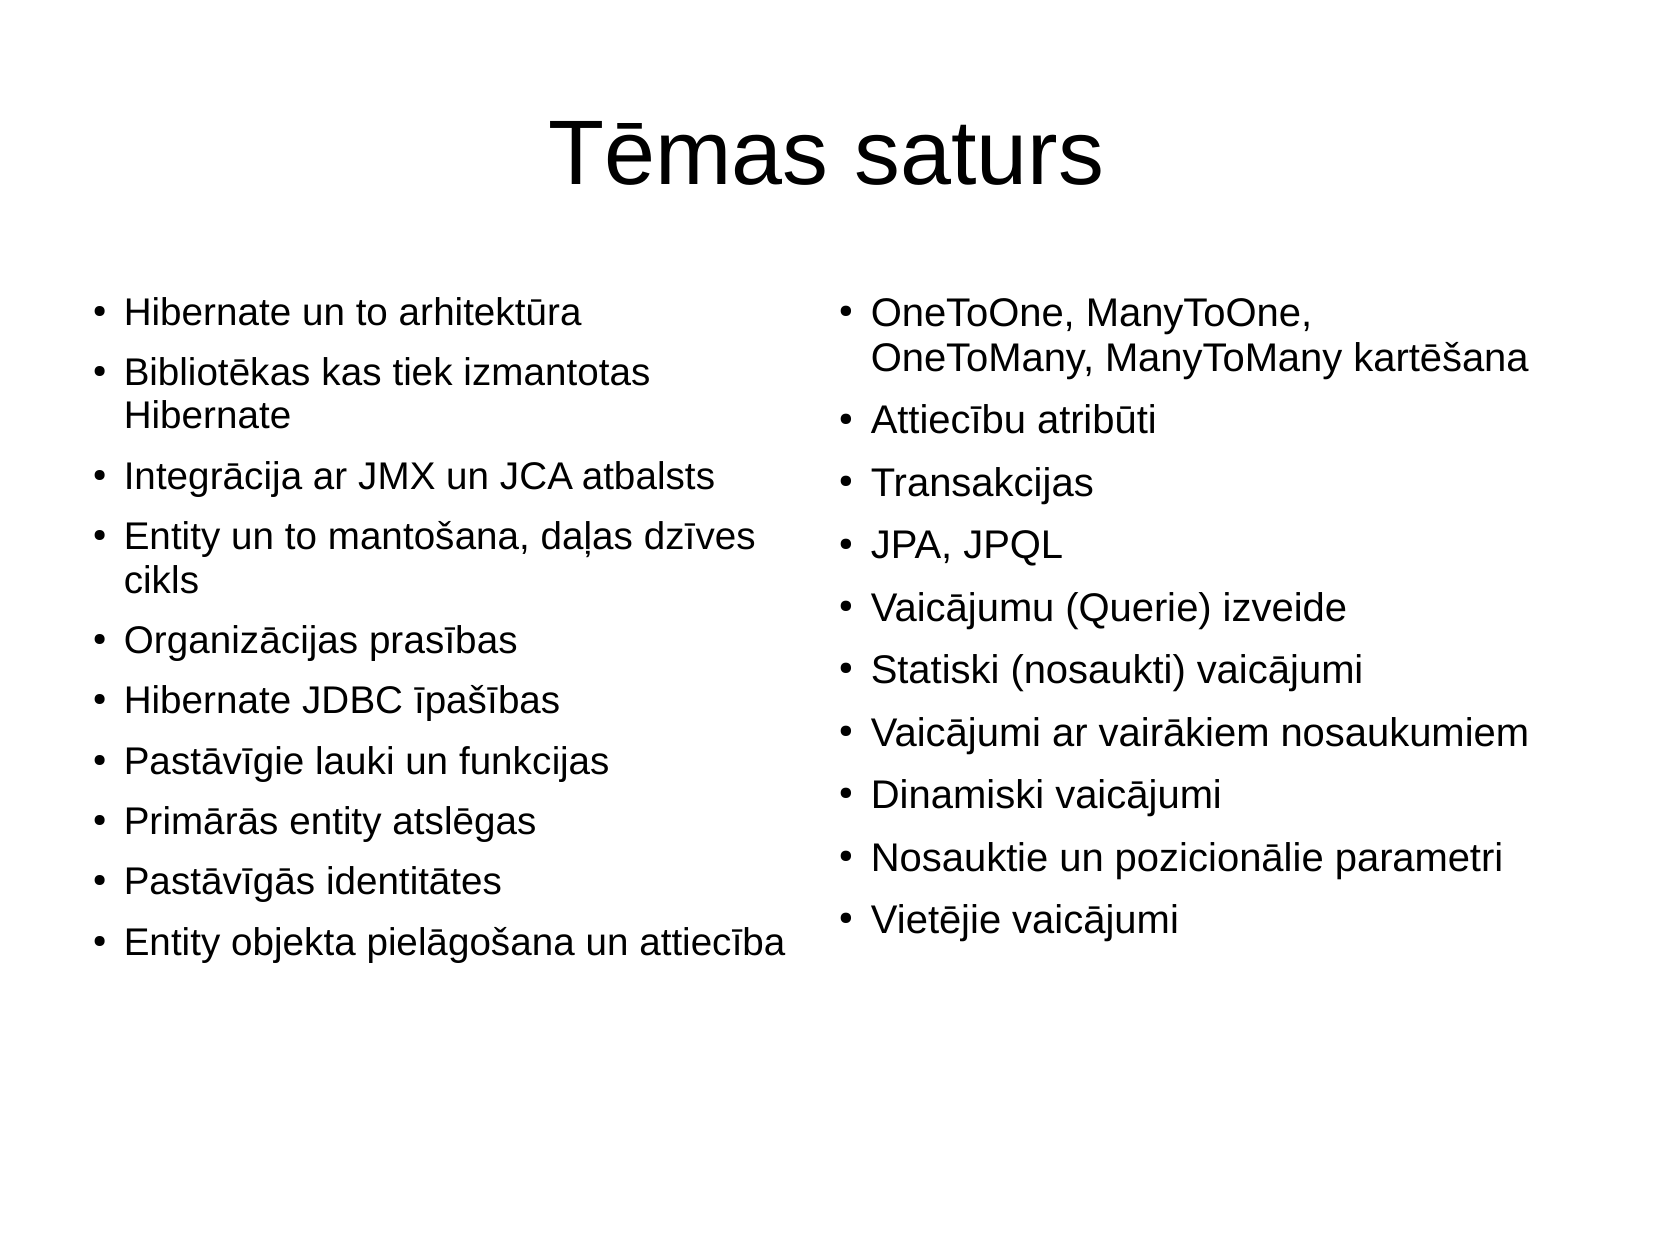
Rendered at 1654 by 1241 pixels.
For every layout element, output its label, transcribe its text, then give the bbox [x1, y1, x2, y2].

list OneToOne, ManyToOne, OneToMany, ManyToMany kartēšana Attiecību atribūti Transakcijas JPA, JPQL Vaicājumu (Querie) izveide Statiski (nosaukti) vaicājumi Vaicājumi ar vairākiem nosaukumiem Dinamiski vaicājumi Nosauktie un pozicionālie parametri Vietējie vaicājumi [828, 290, 1539, 1010]
list Hibernate un to arhitektūra Bibliotēkas kas tiek izmantotas Hibernate Integrācija ar JMX un JCA atbalsts Entity un to mantošana, daļas dzīves cikls Organizācijas prasības Hibernate JDBC īpašības Pastāvīgie lauki un funkcijas Primārās entity atslēgas Pastāvīgās identitātes Entity objekta pielāgošana un attiecība [82, 290, 793, 1010]
title Tēmas saturs [82, 49, 1571, 257]
